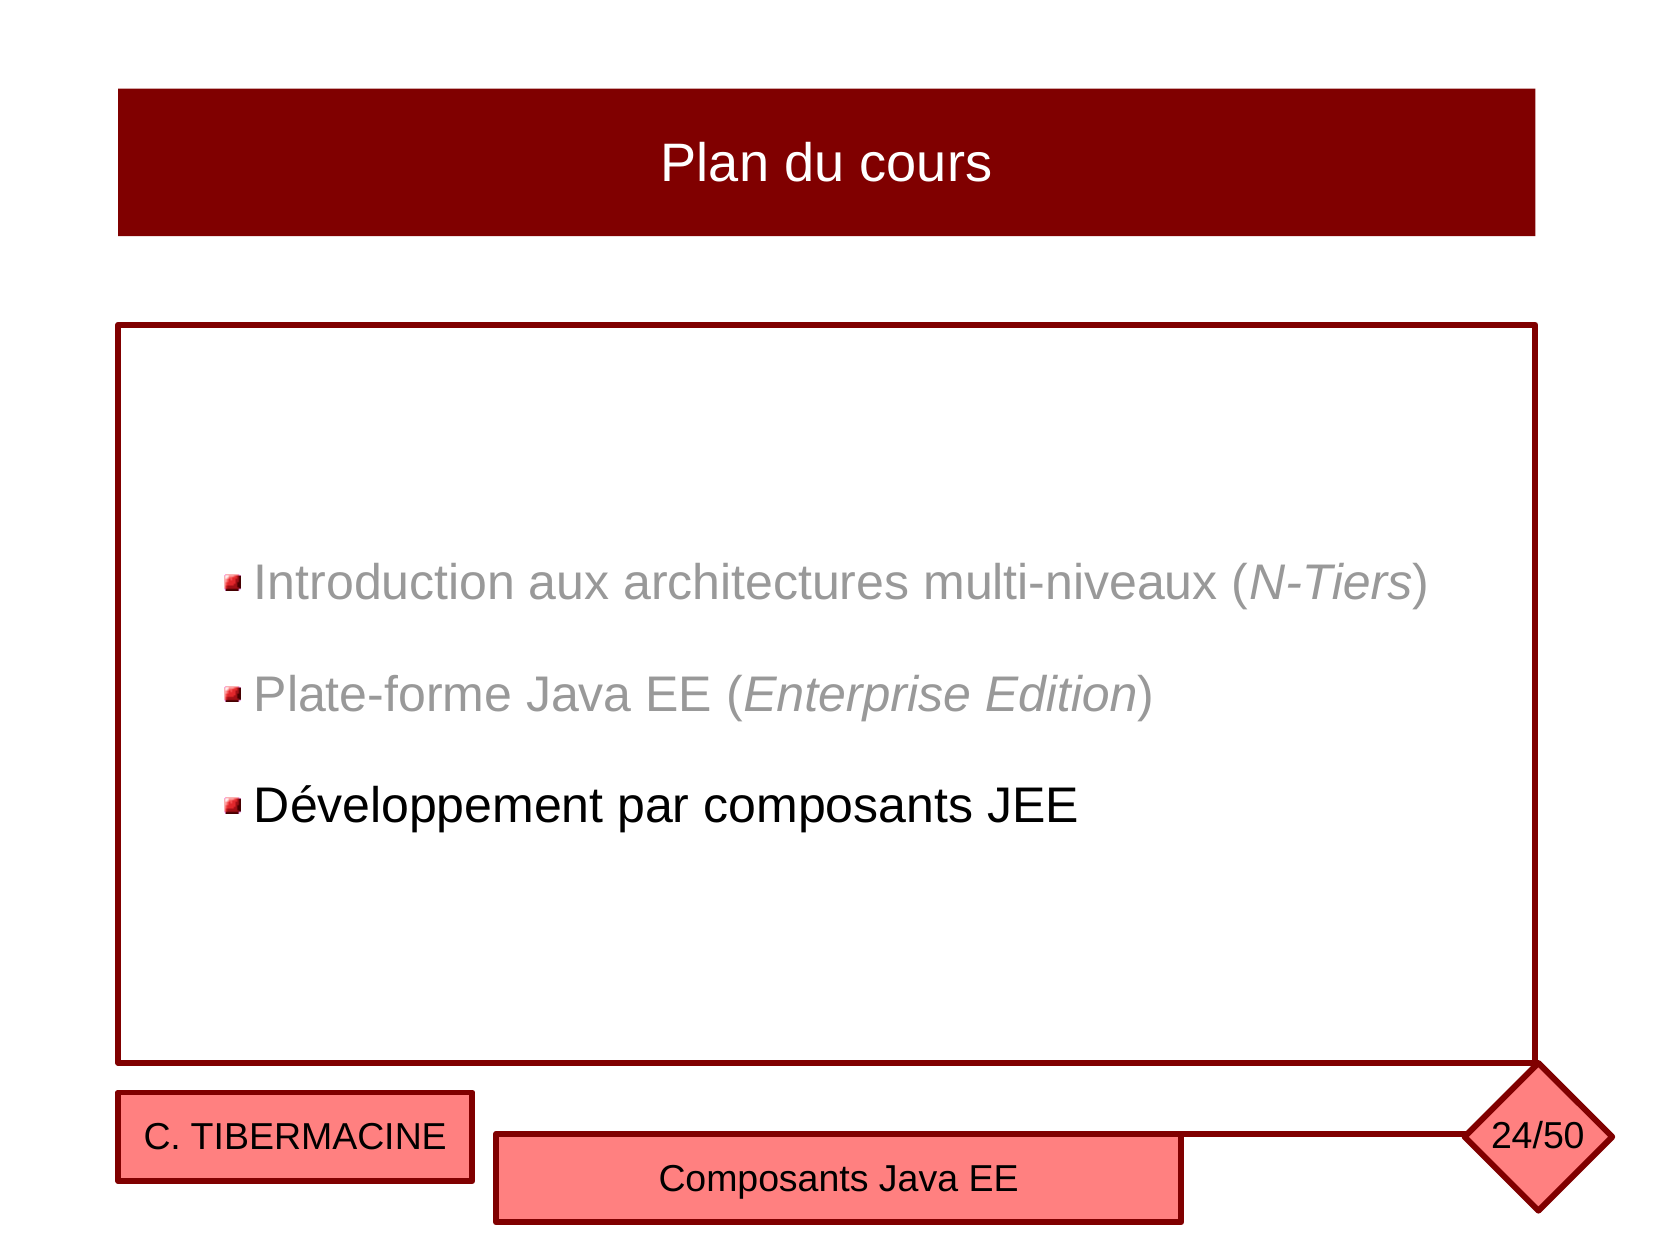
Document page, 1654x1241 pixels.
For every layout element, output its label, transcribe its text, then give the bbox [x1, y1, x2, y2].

picture [224, 574, 241, 591]
text_box <numéro>/50 [1476, 1107, 1607, 1207]
text_box Introduction aux architectures multi-niveaux (N-Tiers) Plate-forme Java EE (Enterprise Edition) Développement par composants JEE [118, 324, 1536, 1063]
text_box [1464, 1125, 1476, 1149]
picture [224, 797, 241, 814]
picture [224, 686, 241, 702]
text_box [1494, 1062, 1583, 1107]
text_box Plan du cours [118, 88, 1536, 237]
text_box [1607, 1131, 1613, 1143]
text_box Composants Java EE [496, 1133, 1182, 1223]
text_box C. TIBERMACINE [118, 1092, 473, 1182]
